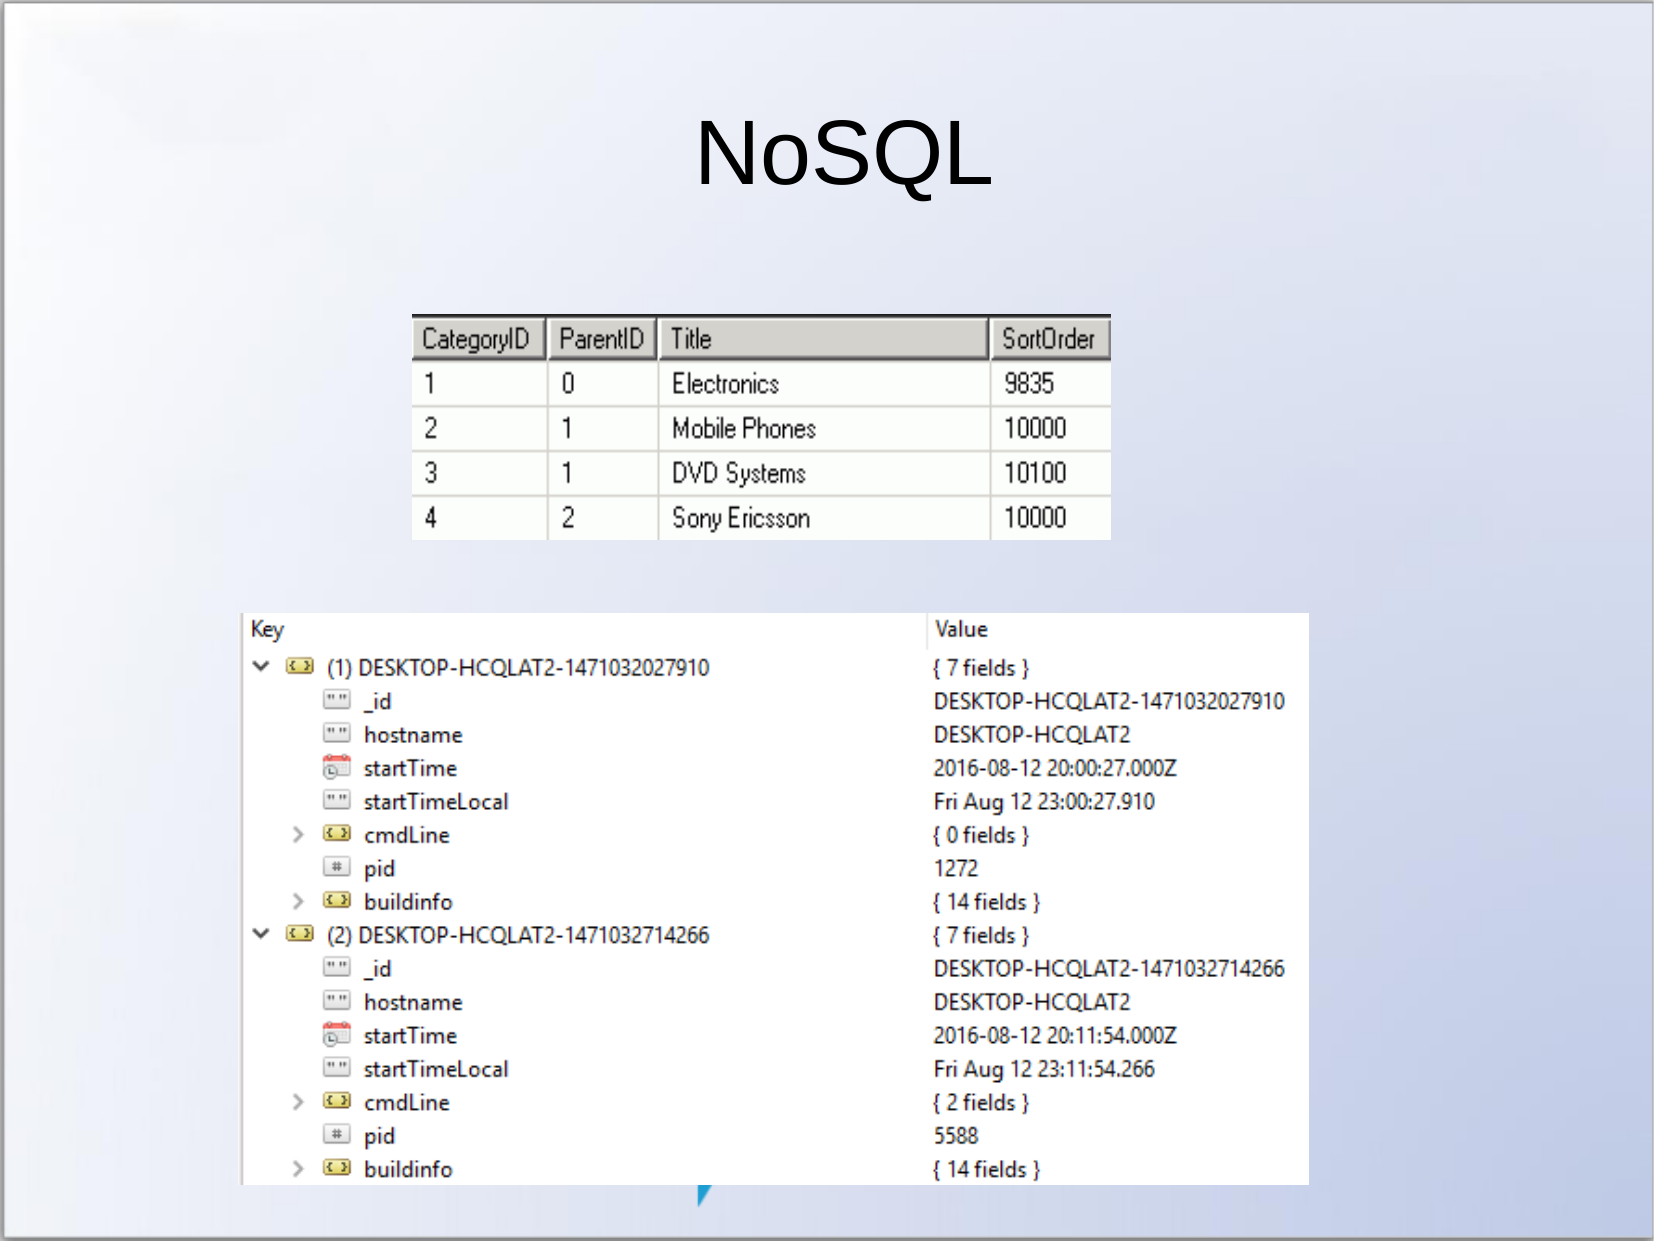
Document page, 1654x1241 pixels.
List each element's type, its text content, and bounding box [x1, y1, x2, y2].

title NoSQL [82, 49, 1571, 257]
picture [0, 0, 1654, 1241]
